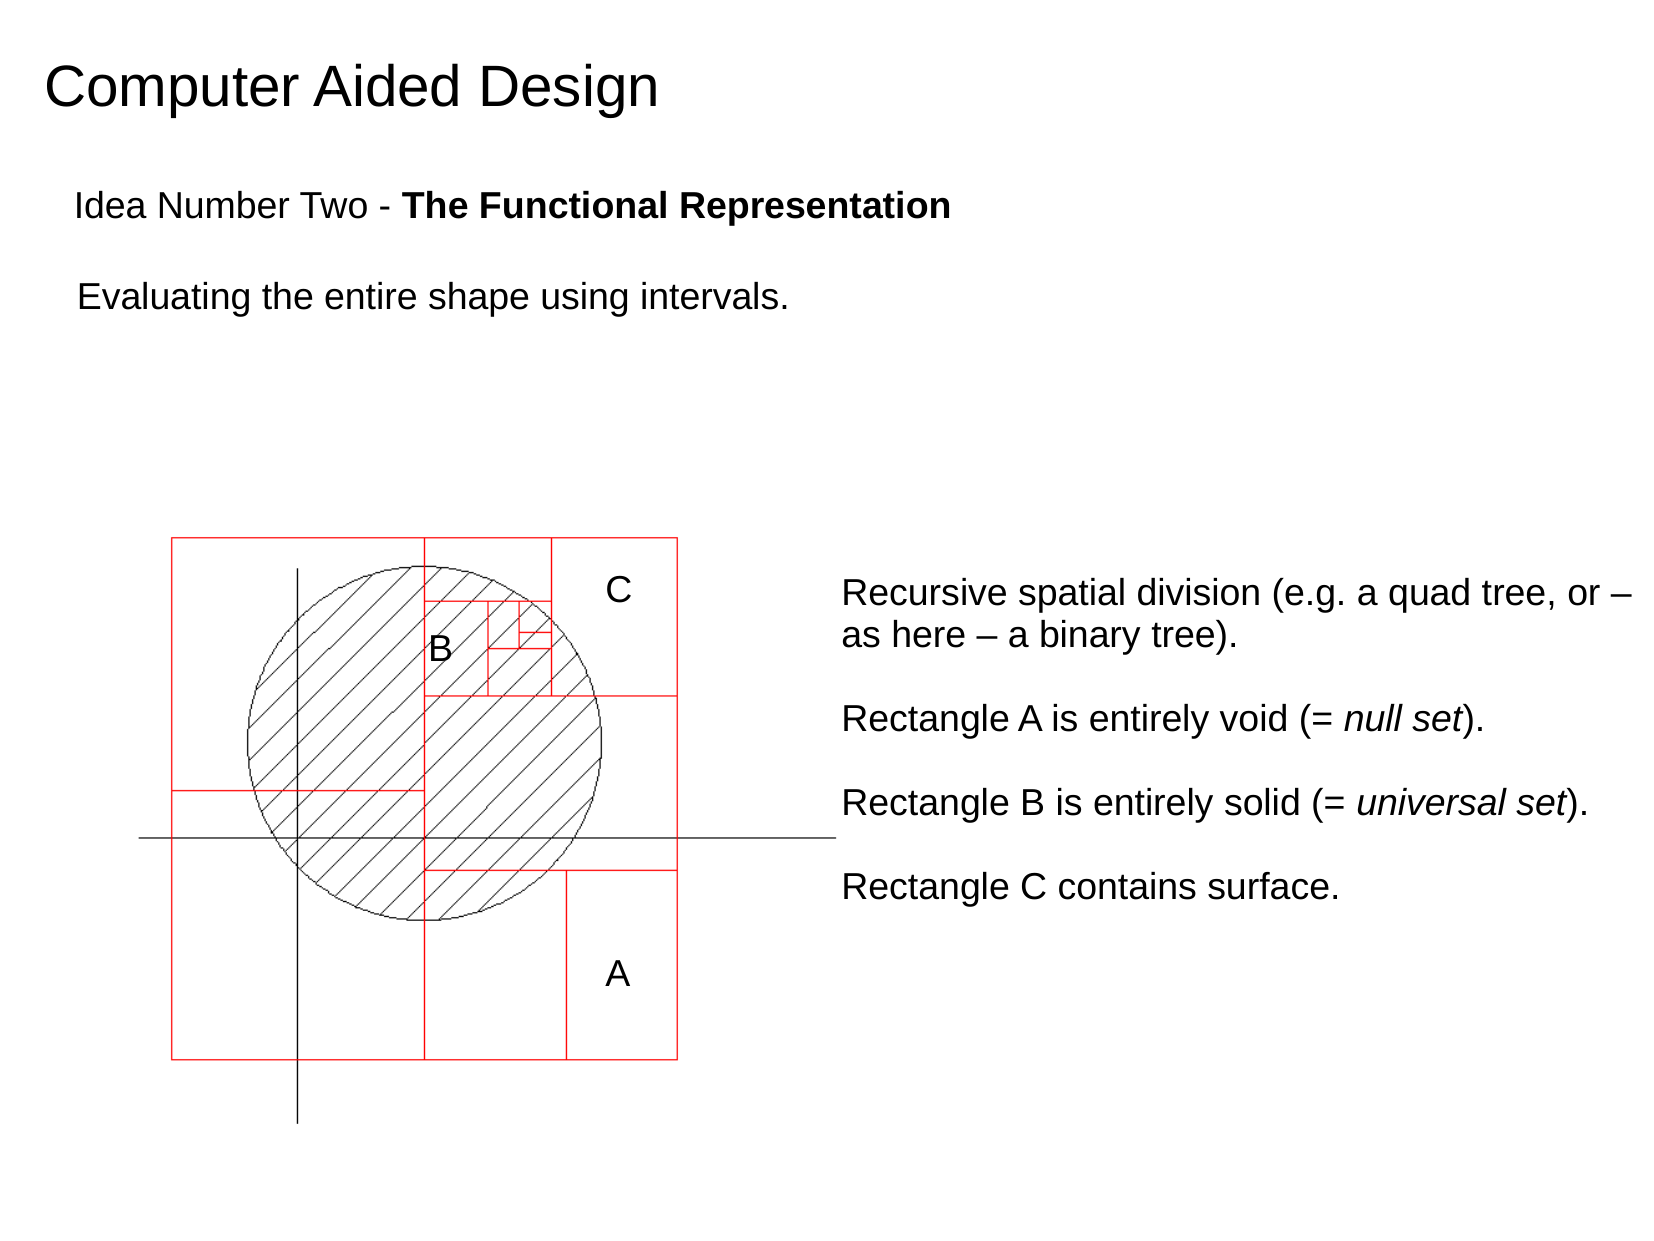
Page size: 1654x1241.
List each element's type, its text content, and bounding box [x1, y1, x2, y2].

text_box A [590, 944, 650, 1007]
text_box Evaluating the entire shape using intervals. [59, 265, 1506, 333]
picture [89, 531, 886, 1129]
text_box C [590, 561, 650, 623]
text_box Computer Aided Design [29, 46, 1625, 135]
text_box Idea Number Two - The Functional Representation [59, 177, 1565, 241]
text_box Recursive spatial division (e.g. a quad tree, or – as here – a binary tree). Rectangle A is entirely void (= null set). Rectangle B is entirely solid (= universal set). Rectangle C contains surface. [826, 564, 1654, 953]
text_box B [413, 620, 473, 682]
